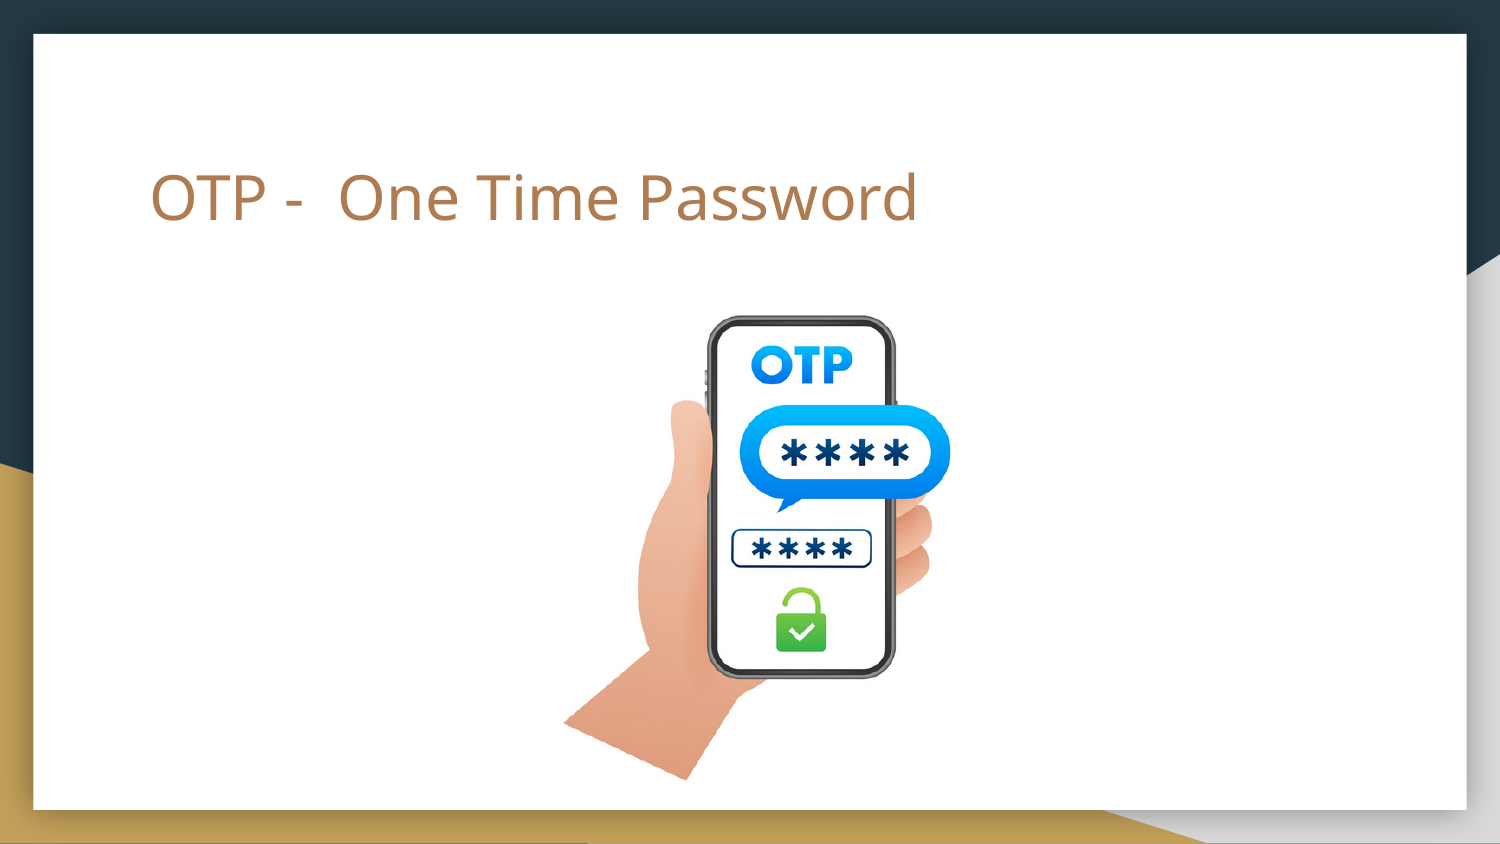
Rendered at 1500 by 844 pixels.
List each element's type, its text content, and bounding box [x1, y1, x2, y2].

picture [503, 256, 1014, 799]
title OTP - One Time Password [134, 138, 1366, 296]
